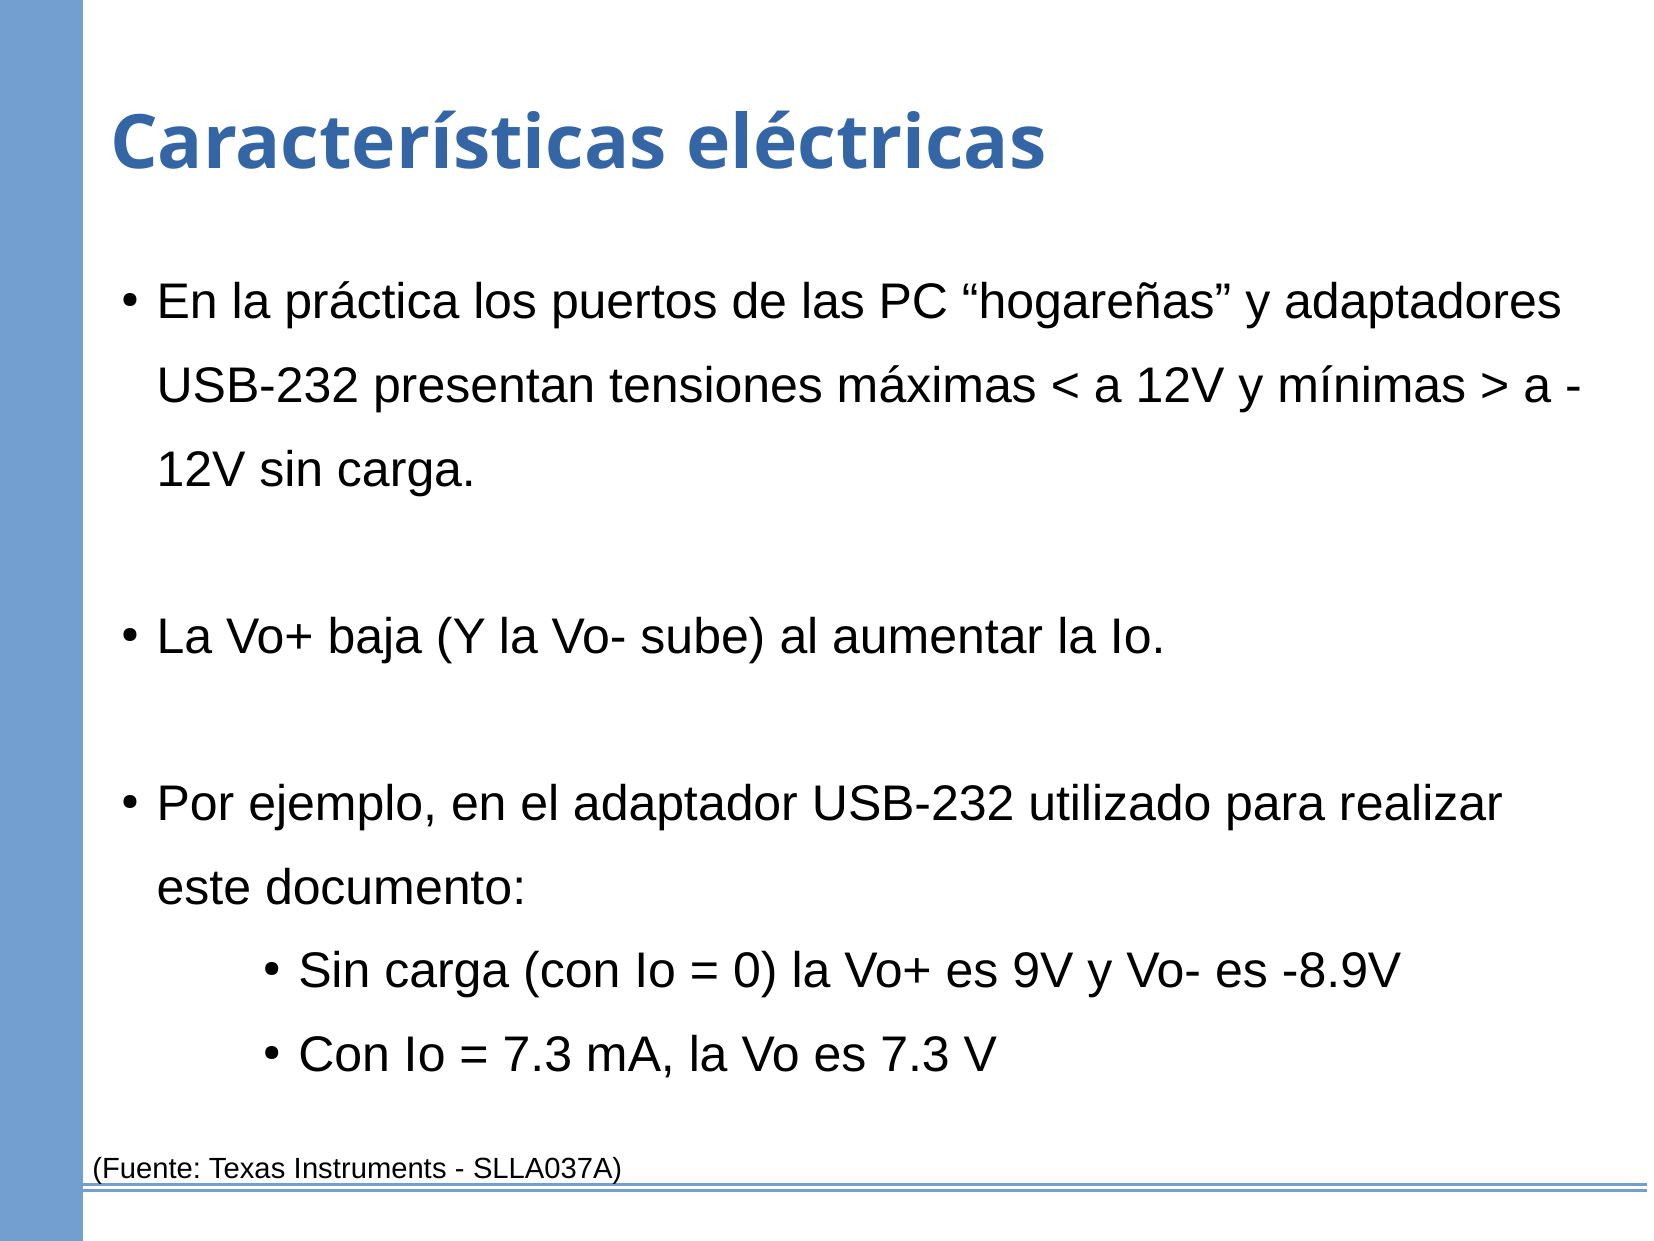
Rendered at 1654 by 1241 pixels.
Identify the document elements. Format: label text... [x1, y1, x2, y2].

text_box (Fuente: Texas Instruments - SLLA037A) [77, 1144, 638, 1192]
text_box En la práctica los puertos de las PC “hogareñas” y adaptadores USB-232 presentan tensiones máximas < a 12V y mínimas > a -12V sin carga. La Vo+ baja (Y la Vo- sube) al aumentar la Io. Por ejemplo, en el adaptador USB-232 utilizado para realizar este documento: Sin carga (con Io = 0) la Vo+ es 9V y Vo- es -8.9V Con Io = 7.3 mA, la Vo es 7.3 V [106, 238, 1621, 1069]
text_box Características eléctricas [95, 30, 1653, 133]
